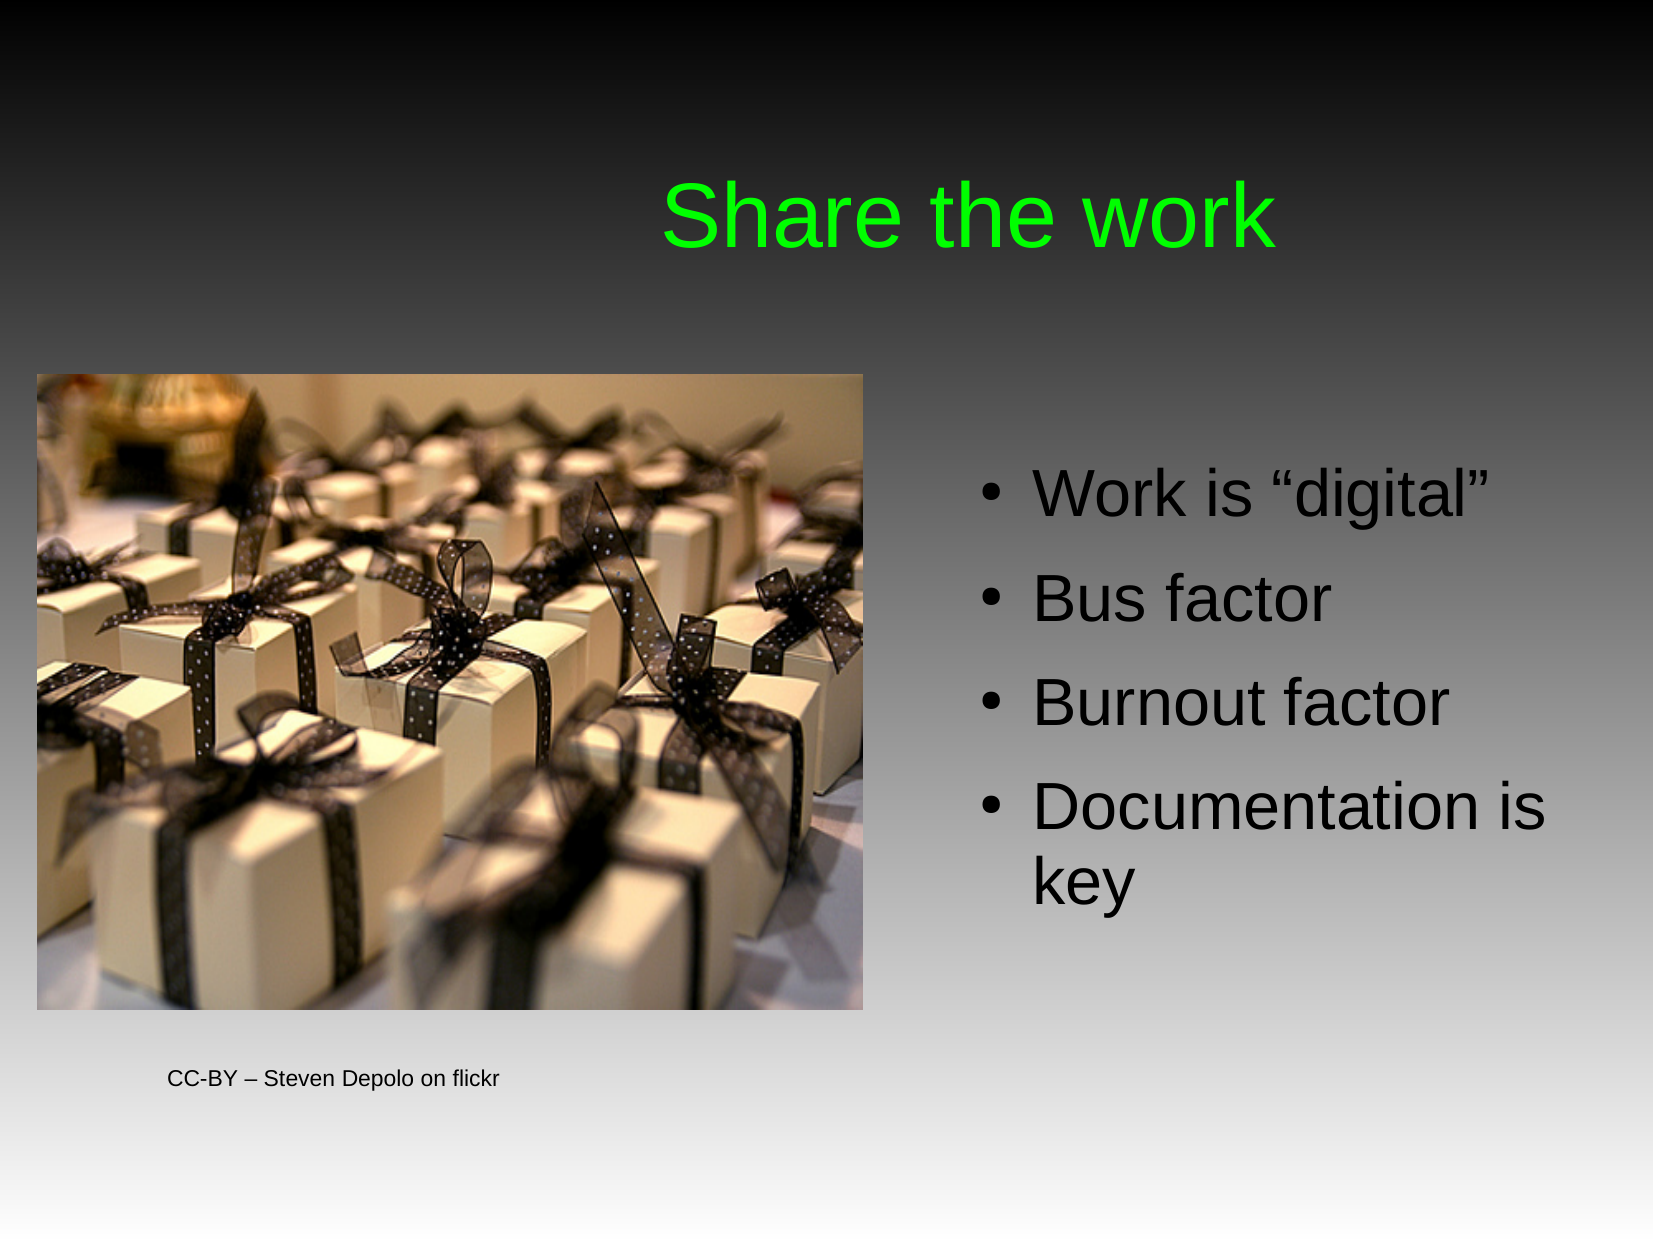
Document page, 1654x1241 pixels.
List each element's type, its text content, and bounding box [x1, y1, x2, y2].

list Work is “digital” Bus factor Burnout factor Documentation is key [961, 456, 1613, 1163]
title CC-BY – Steven Depolo on flickr [150, 1050, 518, 1108]
title Share the work [462, 112, 1501, 320]
picture [37, 374, 863, 1010]
